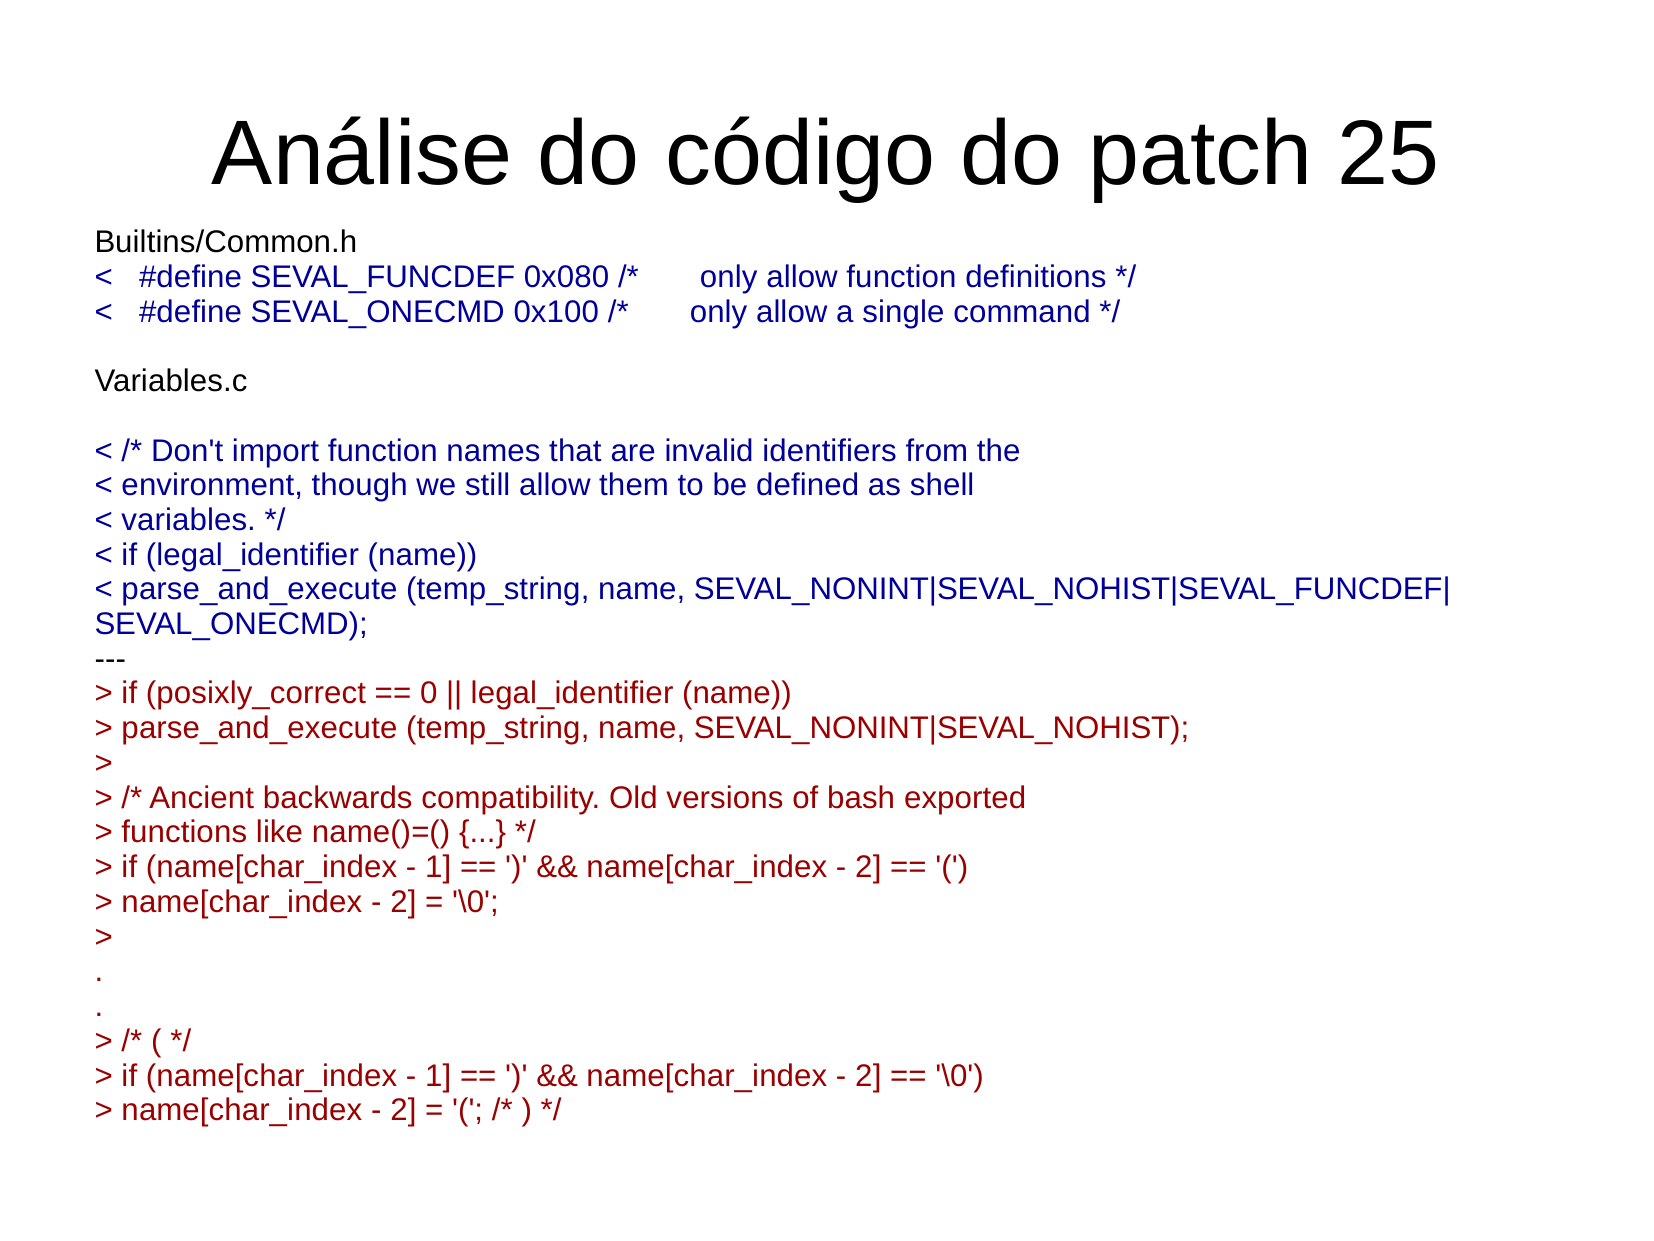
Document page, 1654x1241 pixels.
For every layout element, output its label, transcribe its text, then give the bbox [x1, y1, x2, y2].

title Análise do código do patch 25 [82, 49, 1571, 257]
list Builtins/Common.h < #define SEVAL_FUNCDEF 0x080 /* only allow function definitions */ < #define SEVAL_ONECMD 0x100 /* only allow a single command */ Variables.c < /* Don't import function names that are invalid identifiers from the < environment, though we still allow them to be defined as shell < variables. */ < if (legal_identifier (name)) < parse_and_execute (temp_string, name, SEVAL_NONINT|SEVAL_NOHIST|SEVAL_FUNCDEF|SEVAL_ONECMD); --- > if (posixly_correct == 0 || legal_identifier (name)) > parse_and_execute (temp_string, name, SEVAL_NONINT|SEVAL_NOHIST); > > /* Ancient backwards compatibility. Old versions of bash exported > functions like name()=() {...} */ > if (name[char_index - 1] == ')' && name[char_index - 2] == '(') > name[char_index - 2] = '\0'; > . . > /* ( */ > if (name[char_index - 1] == ')' && name[char_index - 2] == '\0') > name[char_index - 2] = '('; /* ) */ [94, 224, 1560, 1158]
